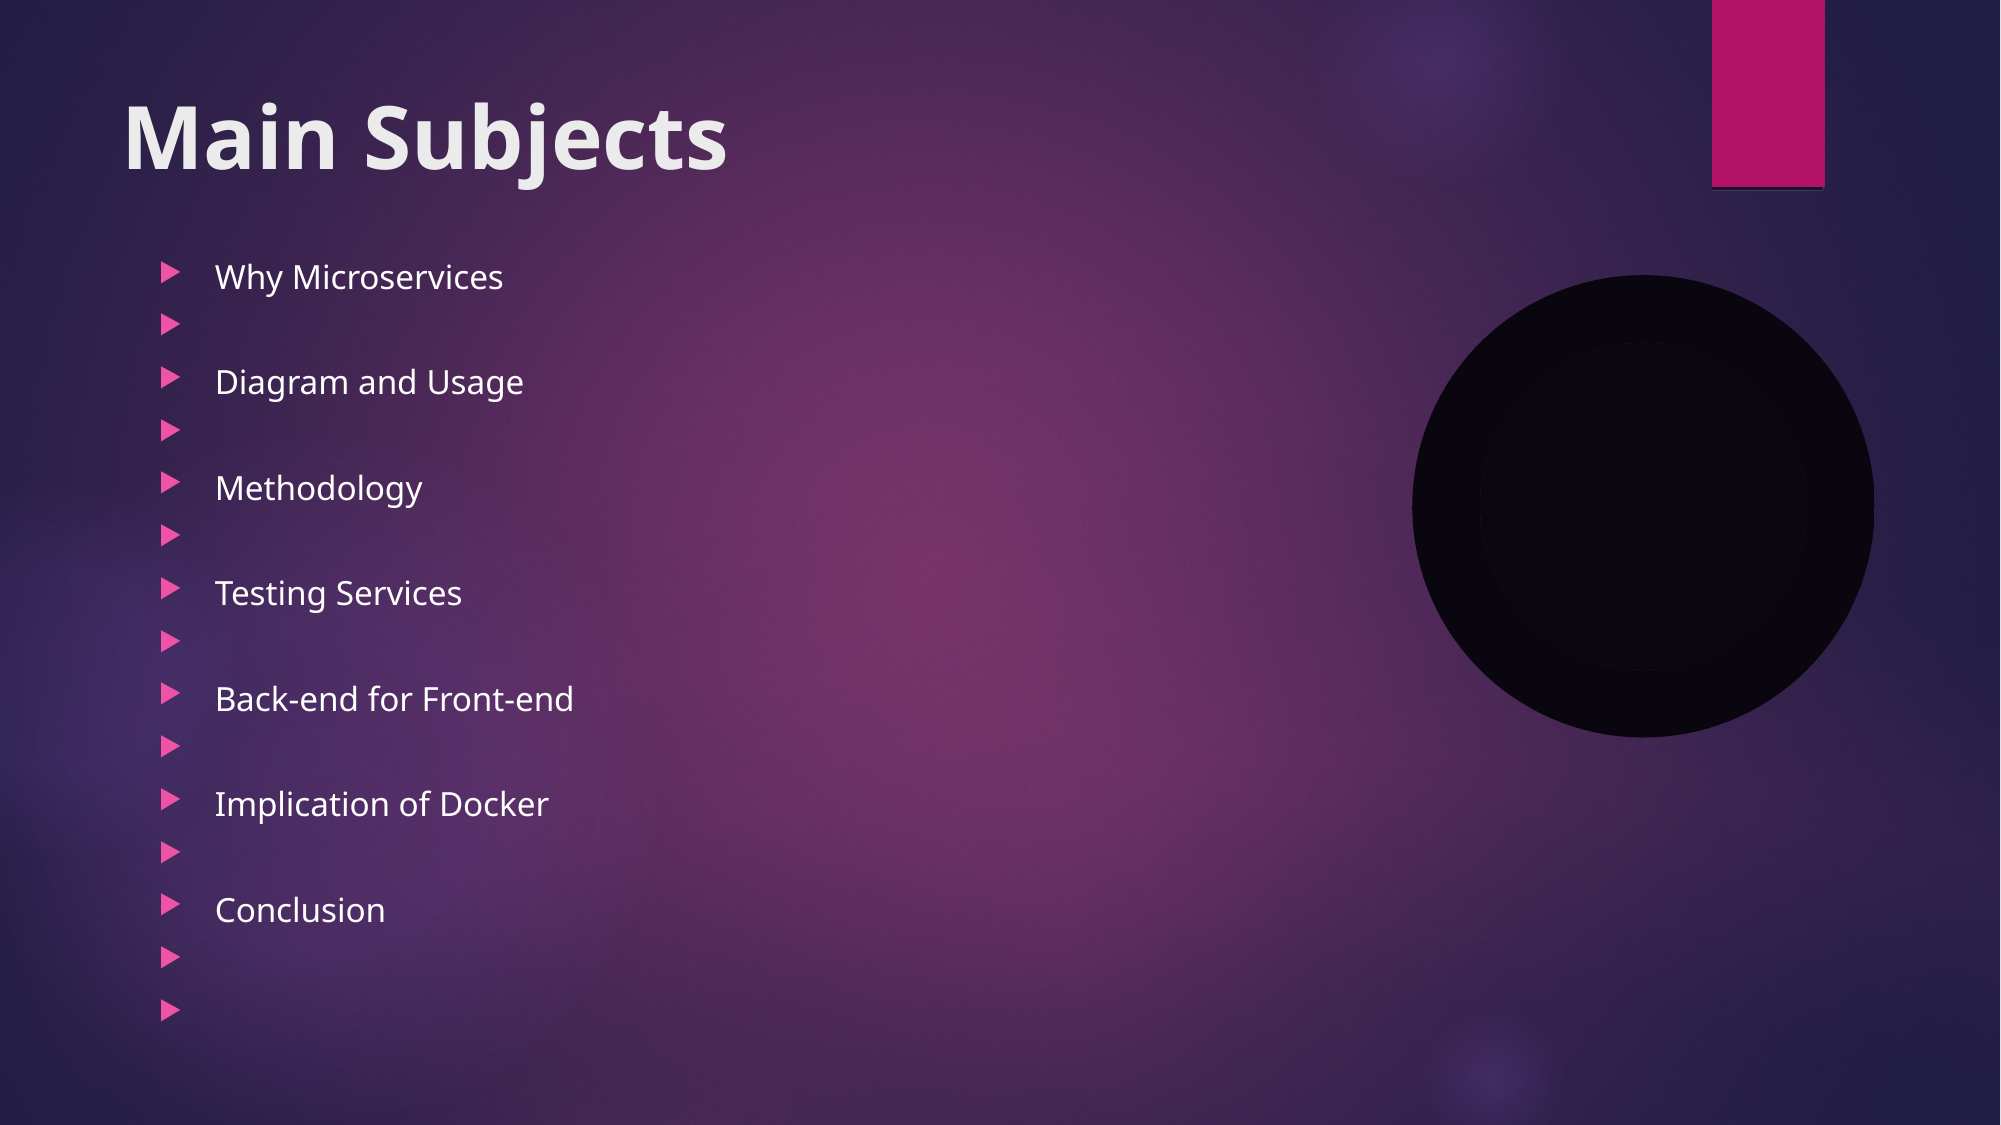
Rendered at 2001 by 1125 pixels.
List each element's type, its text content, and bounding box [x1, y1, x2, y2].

title Main Subjects [106, 74, 1649, 305]
list Why Microservices Diagram and Usage Methodology Testing Services Back-end for Front-end Implication of Docker Conclusion [143, 256, 1612, 945]
